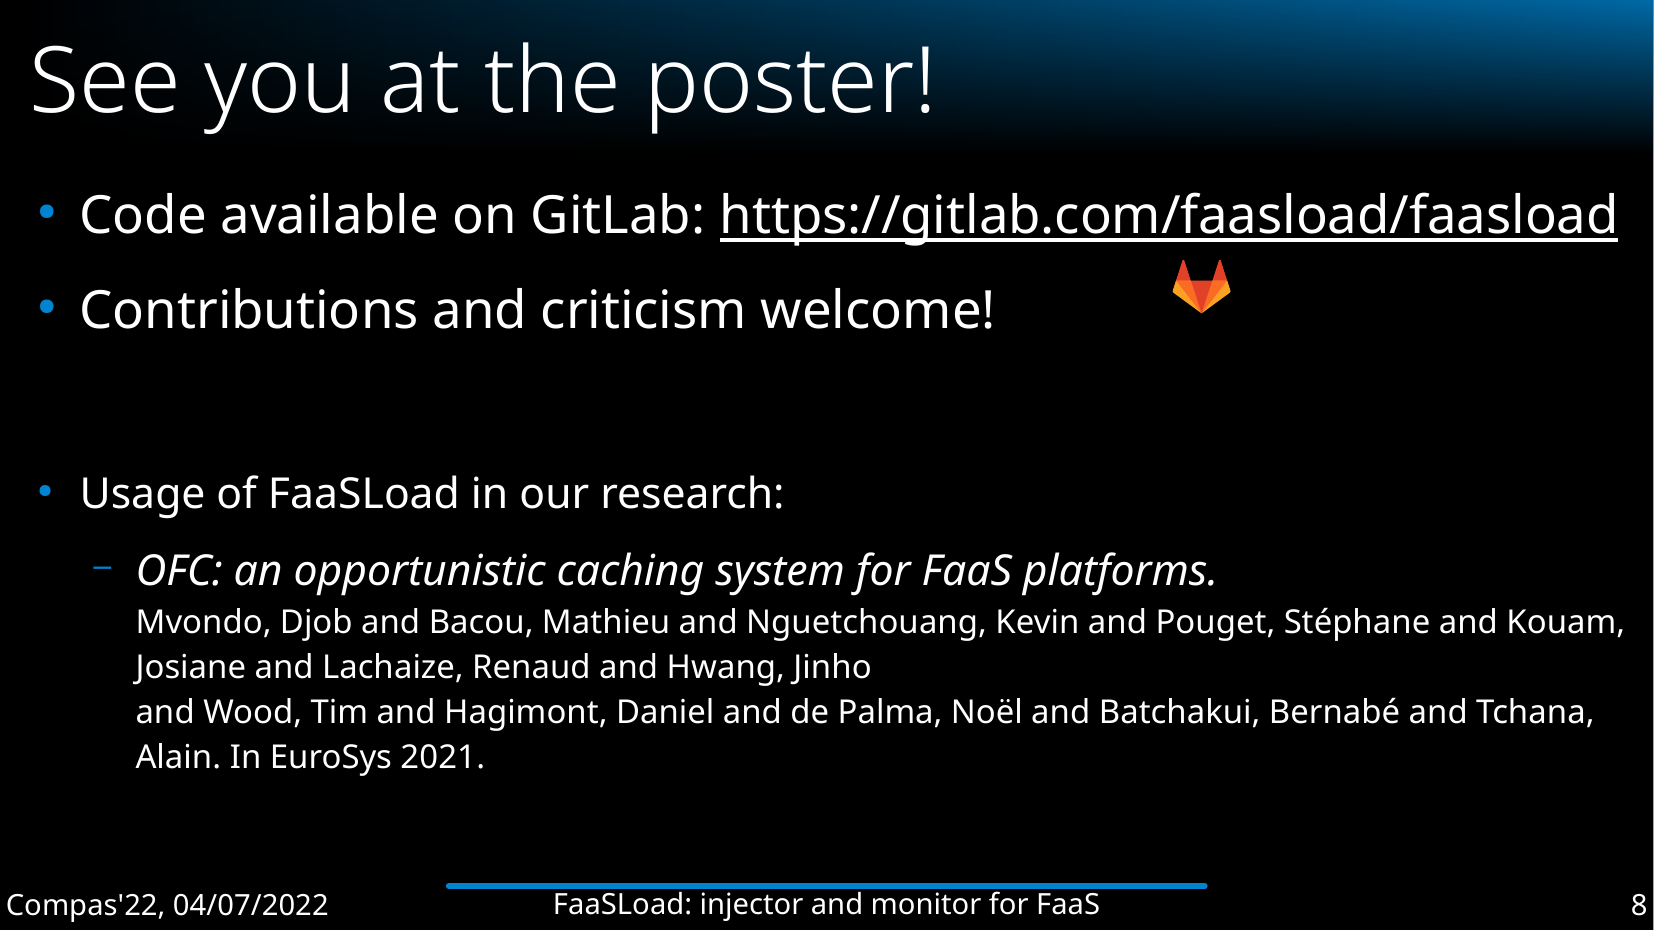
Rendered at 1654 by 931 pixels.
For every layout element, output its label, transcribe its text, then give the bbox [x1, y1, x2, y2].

title See you at the poster! [0, 0, 1654, 154]
list Code available on GitLab: https://gitlab.com/faasload/faasload Contributions and criticism welcome! Usage of FaaSLoad in our research: OFC: an opportunistic caching system for FaaS platforms. Mvondo, Djob and Bacou, Mathieu and Nguetchouang, Kevin and Pouget, Stéphane and Kouam, Josiane and Lachaize, Renaud and Hwang, Jinho and Wood, Tim and Hagimont, Daniel and de Palma, Noël and Batchakui, Bernabé and Tchana, Alain. In EuroSys 2021. [23, 177, 1630, 851]
picture [1151, 238, 1252, 335]
